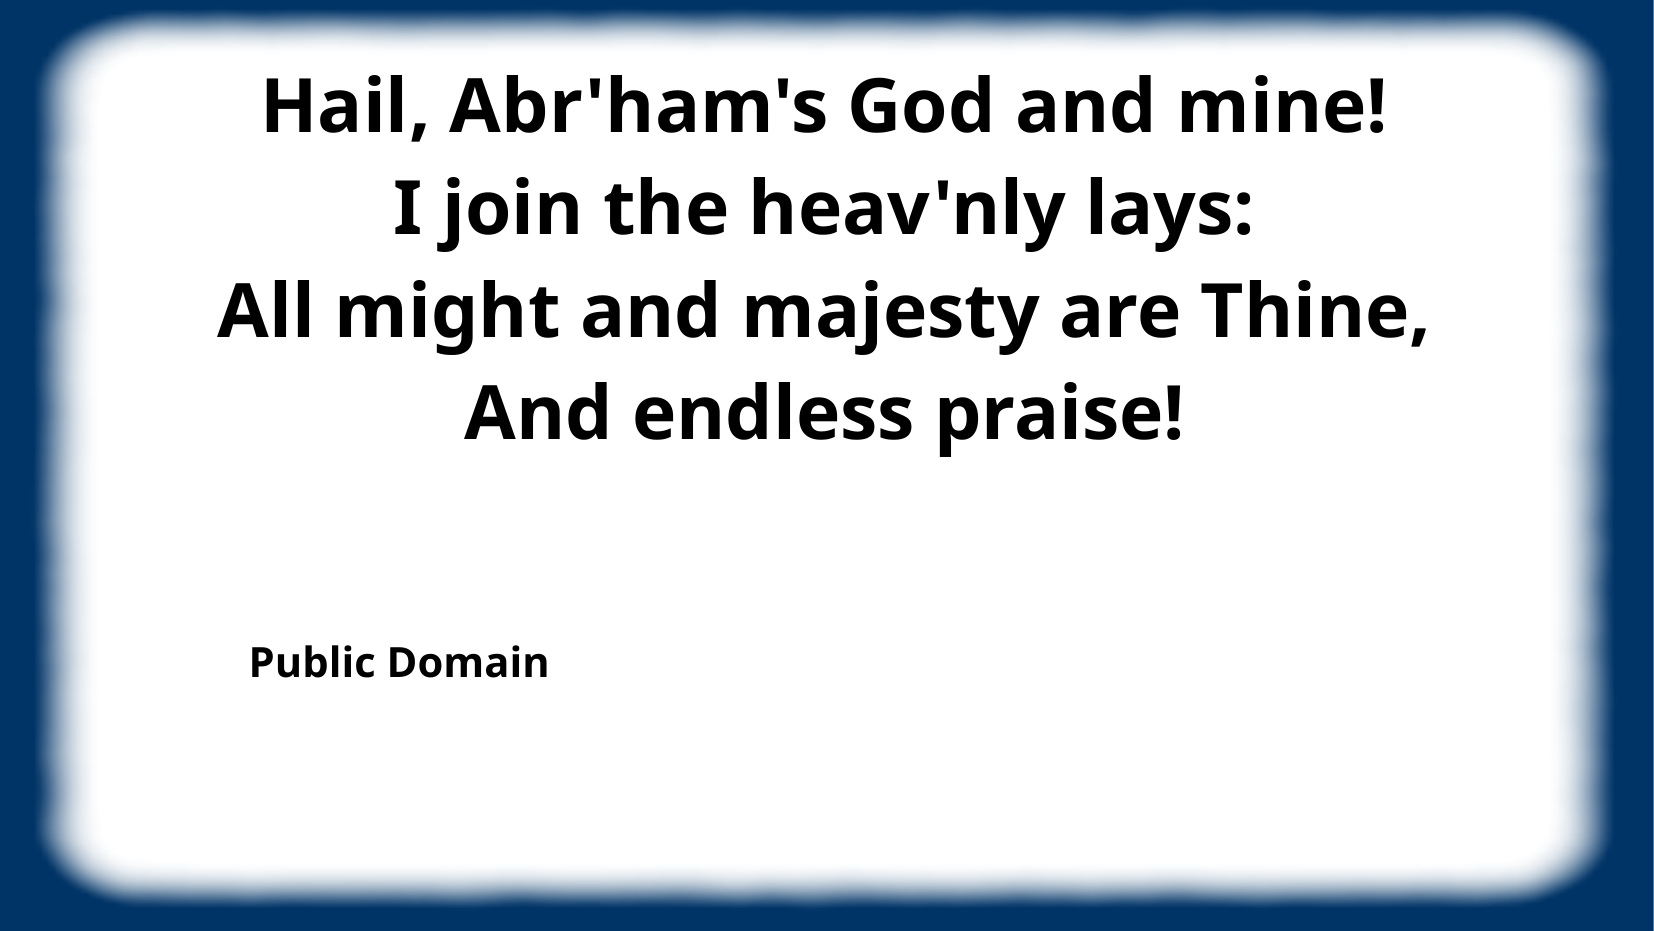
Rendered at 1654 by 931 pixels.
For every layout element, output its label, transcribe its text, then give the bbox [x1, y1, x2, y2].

text_box Hail, Abr'ham's God and mine! I join the heav'nly lays: All might and majesty are Thine, And endless praise! Public Domain [105, 45, 1546, 682]
picture [0, 0, 1654, 931]
